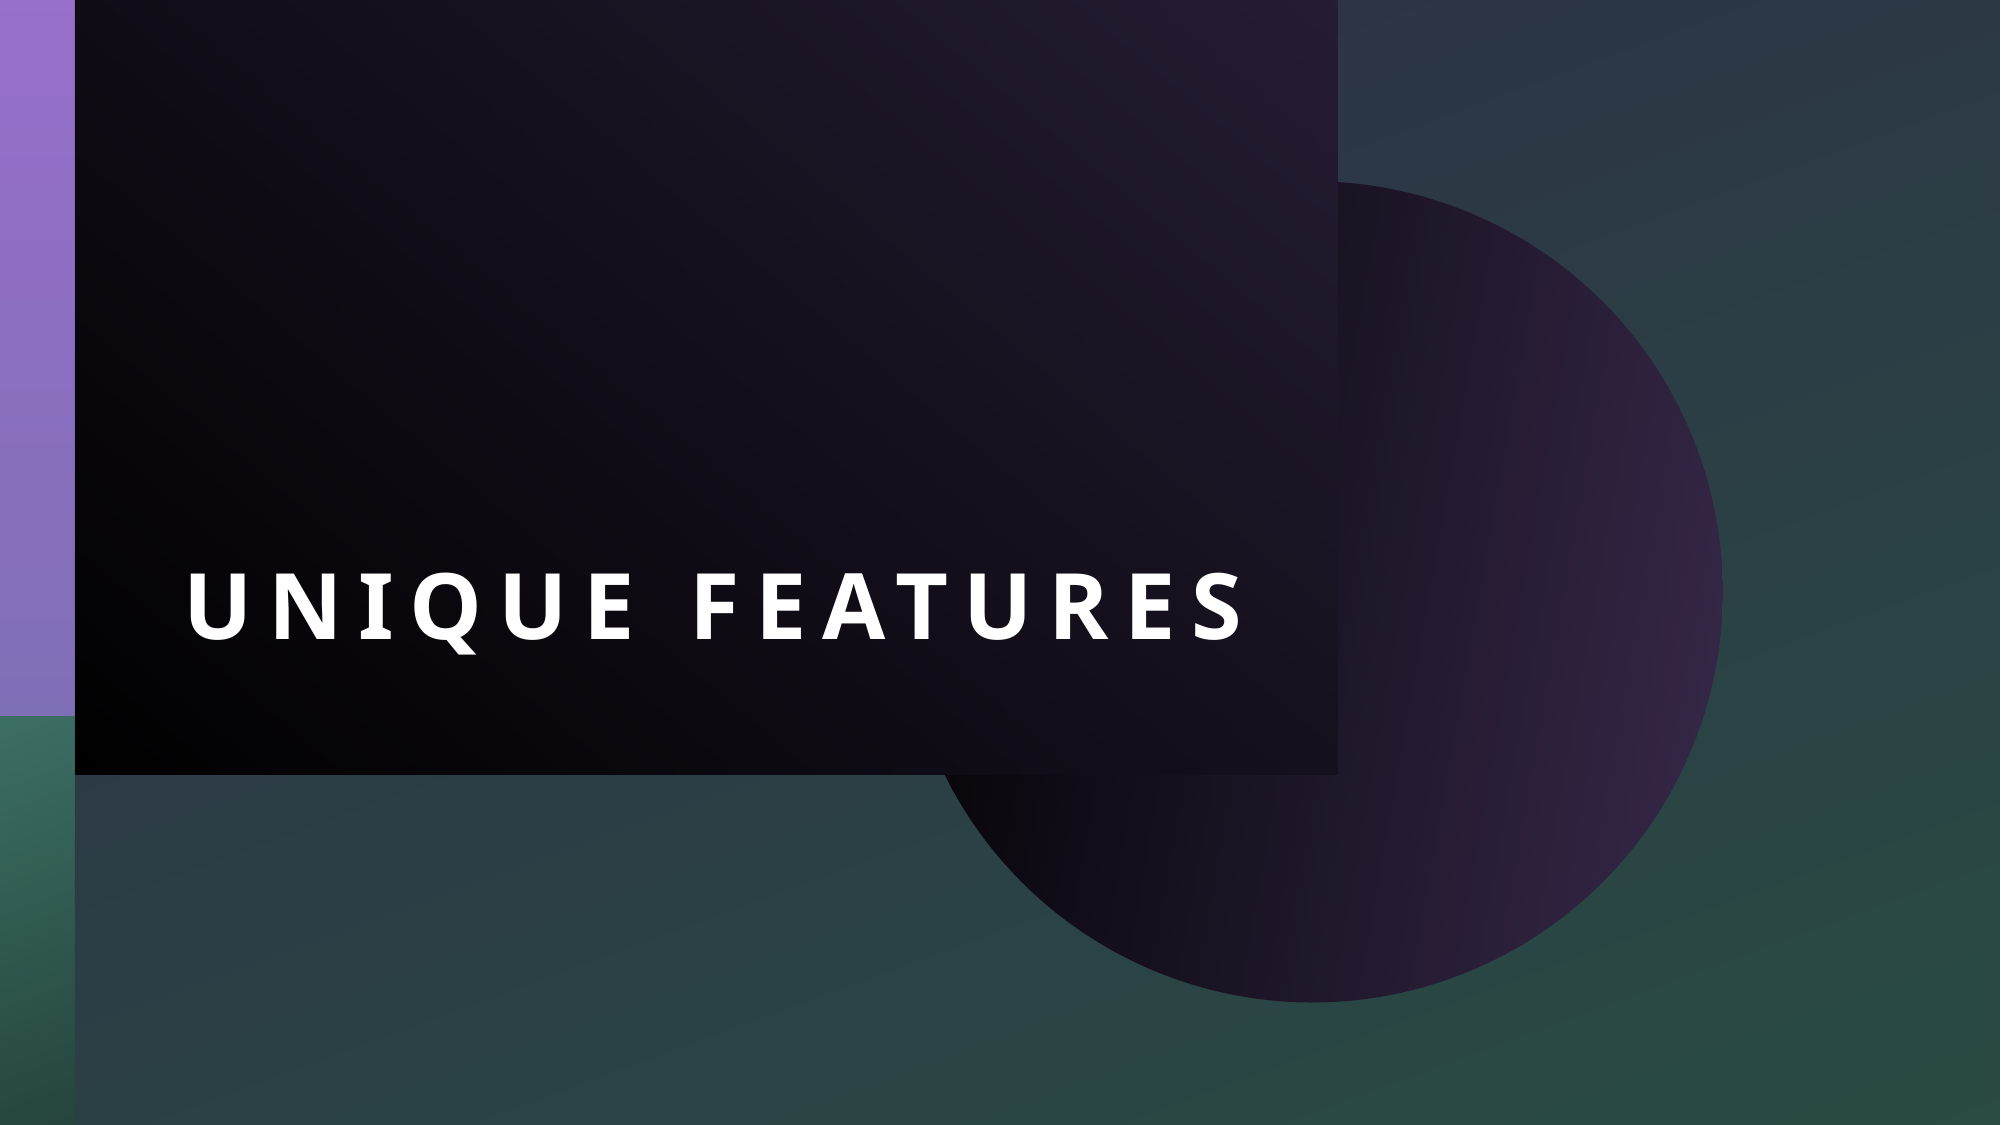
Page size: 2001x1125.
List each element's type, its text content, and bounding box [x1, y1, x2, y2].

text_box [0, 0, 2000, 1125]
title Unique features [183, 108, 1282, 658]
